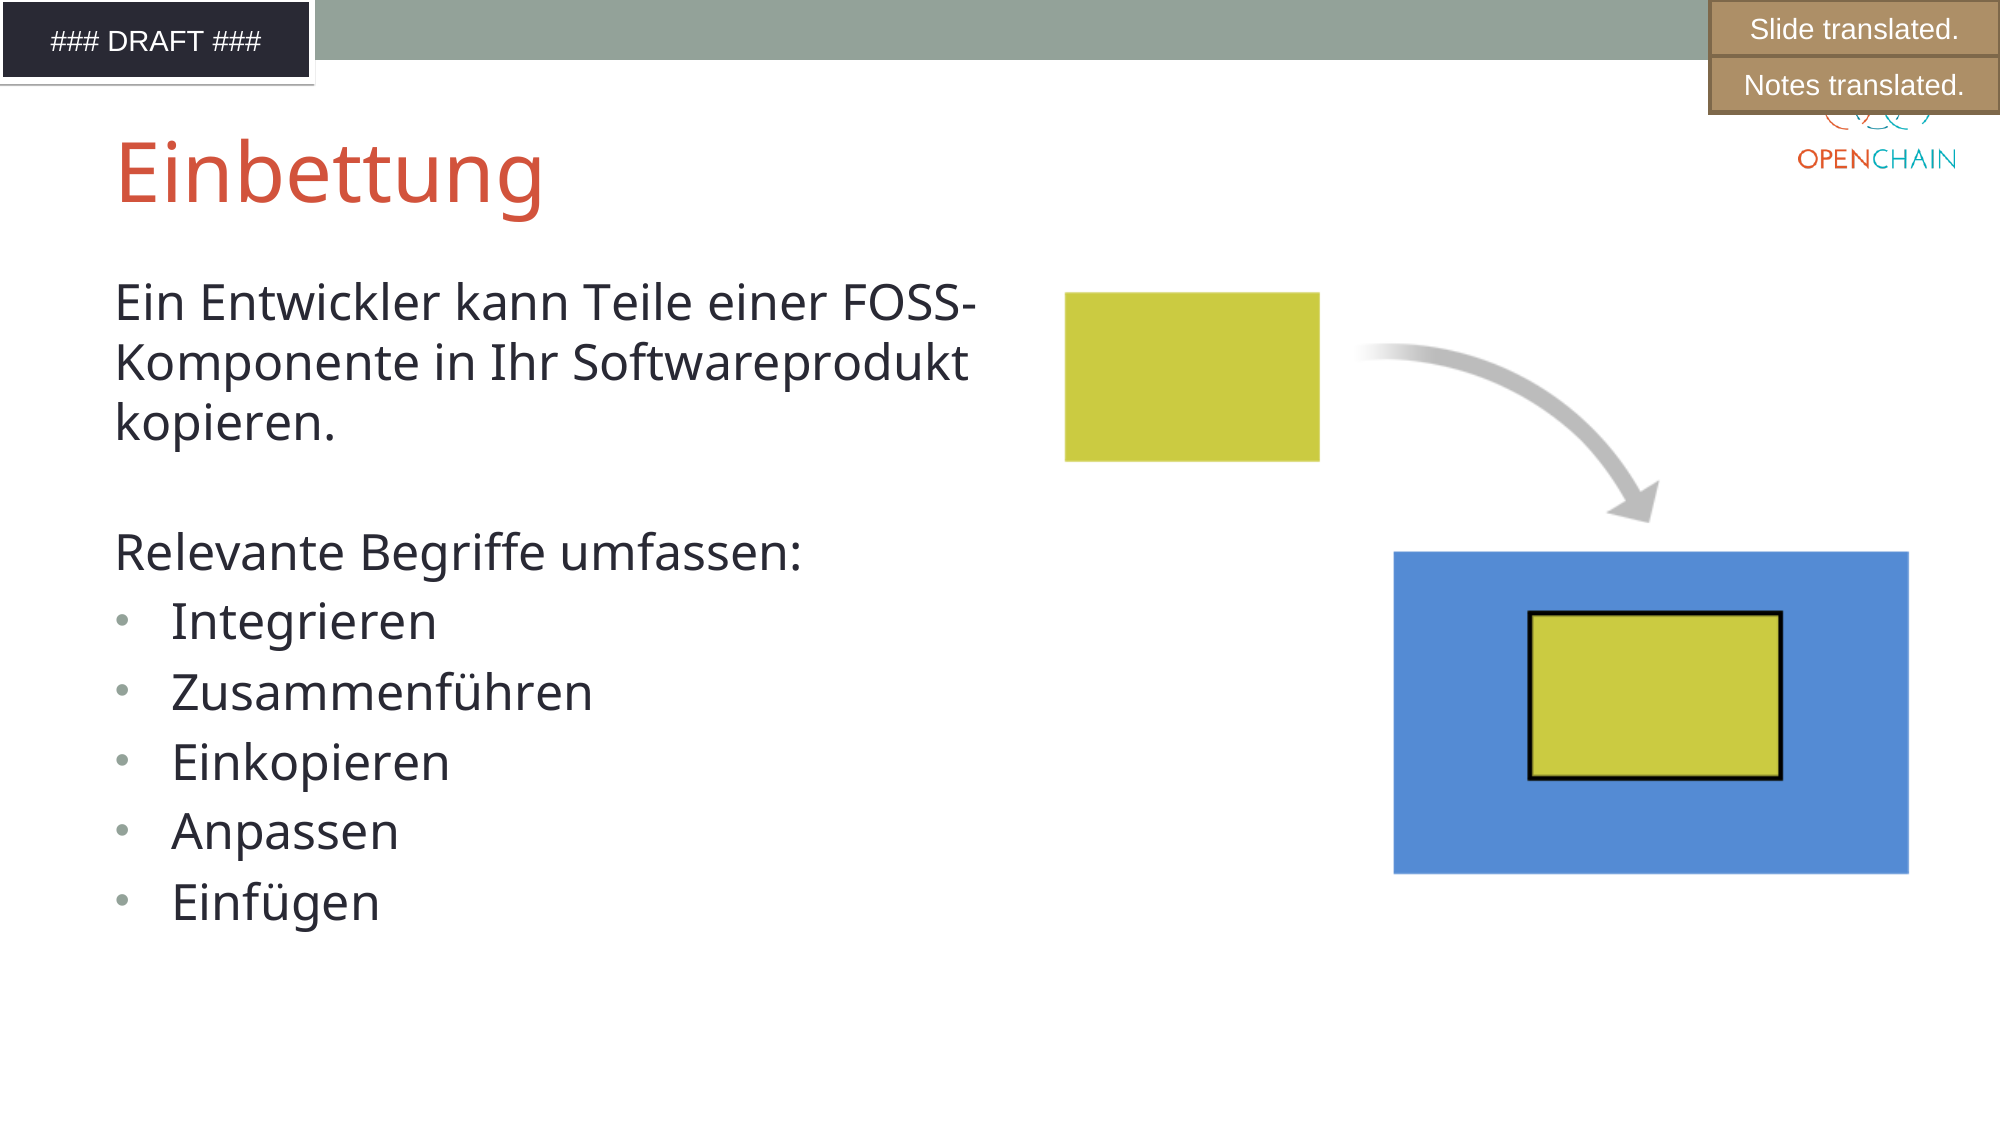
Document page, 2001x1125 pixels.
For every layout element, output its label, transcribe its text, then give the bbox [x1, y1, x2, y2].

picture [873, 225, 2000, 928]
text_box Slide translated. [1710, 0, 2000, 56]
title Einbettung [99, 87, 1900, 251]
list Ein Entwickler kann Teile einer FOSS-Komponente in Ihr Softwareprodukt kopieren. Relevante Begriffe umfassen: Integrieren Zusammenführen Einkopieren Anpassen Einfügen [99, 262, 1026, 1063]
text_box Notes translated. [1710, 56, 2000, 113]
